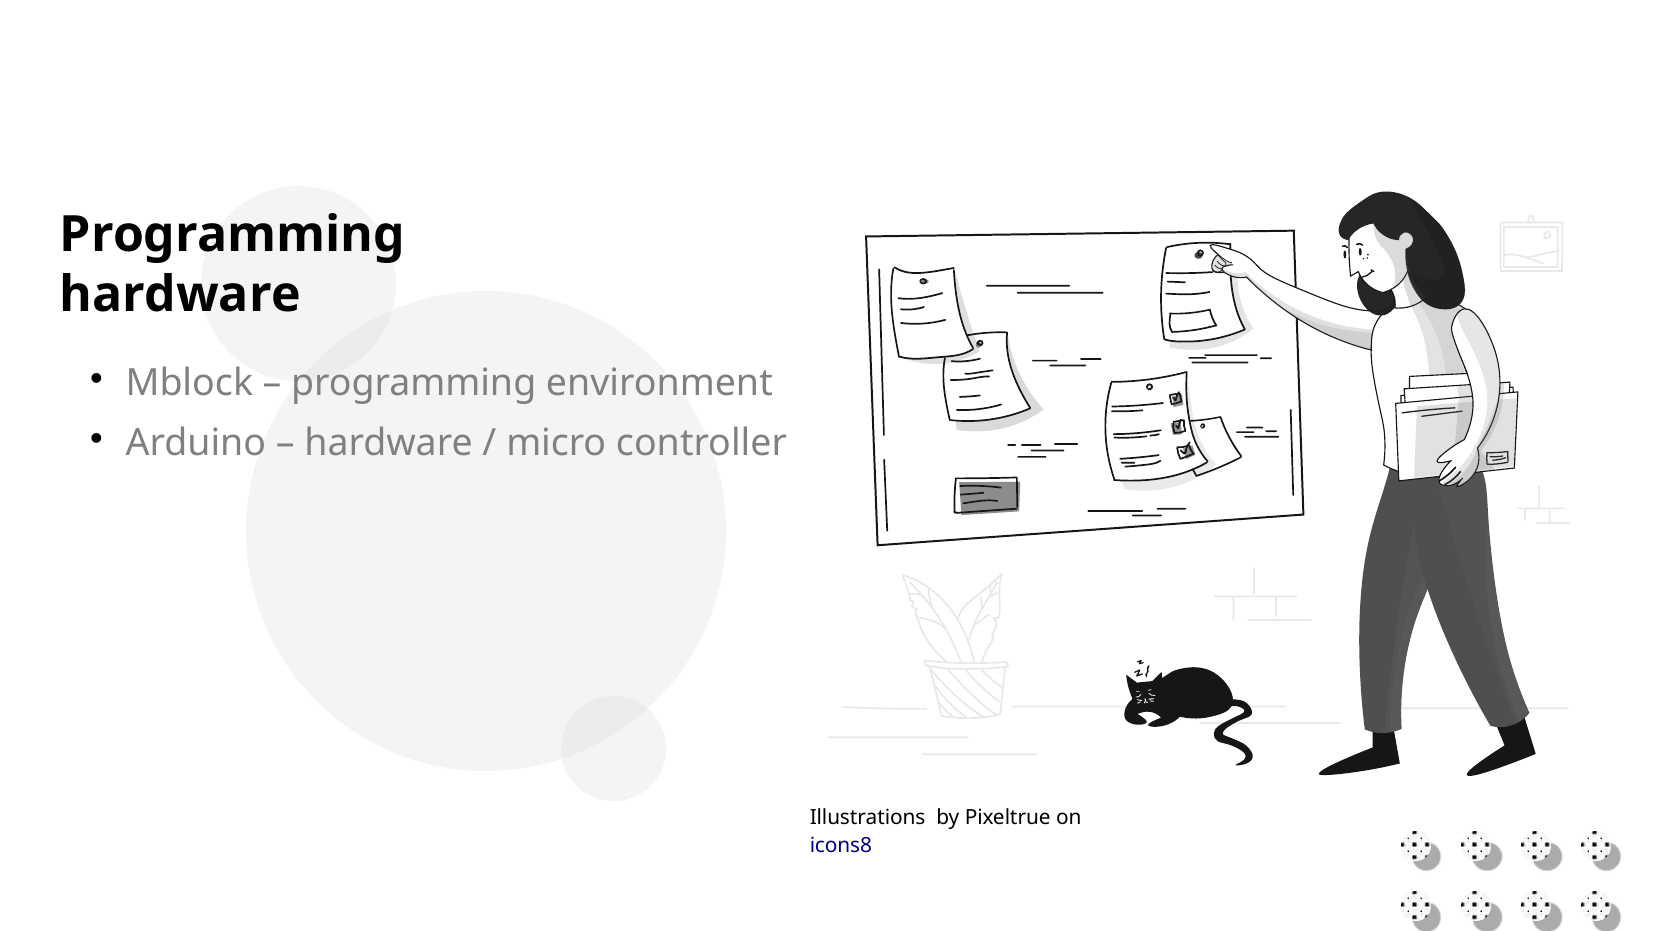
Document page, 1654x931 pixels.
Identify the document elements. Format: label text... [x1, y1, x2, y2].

picture [1580, 890, 1612, 922]
picture [1581, 830, 1612, 862]
picture [1400, 830, 1432, 862]
picture [1460, 830, 1492, 862]
picture [1461, 890, 1492, 922]
picture [1520, 890, 1552, 922]
picture [1400, 891, 1432, 922]
picture [1520, 831, 1552, 862]
text_box Mblock – programming environment Arduino – hardware / micro controller [75, 350, 1005, 680]
text_box Programming hardware [44, 193, 600, 259]
